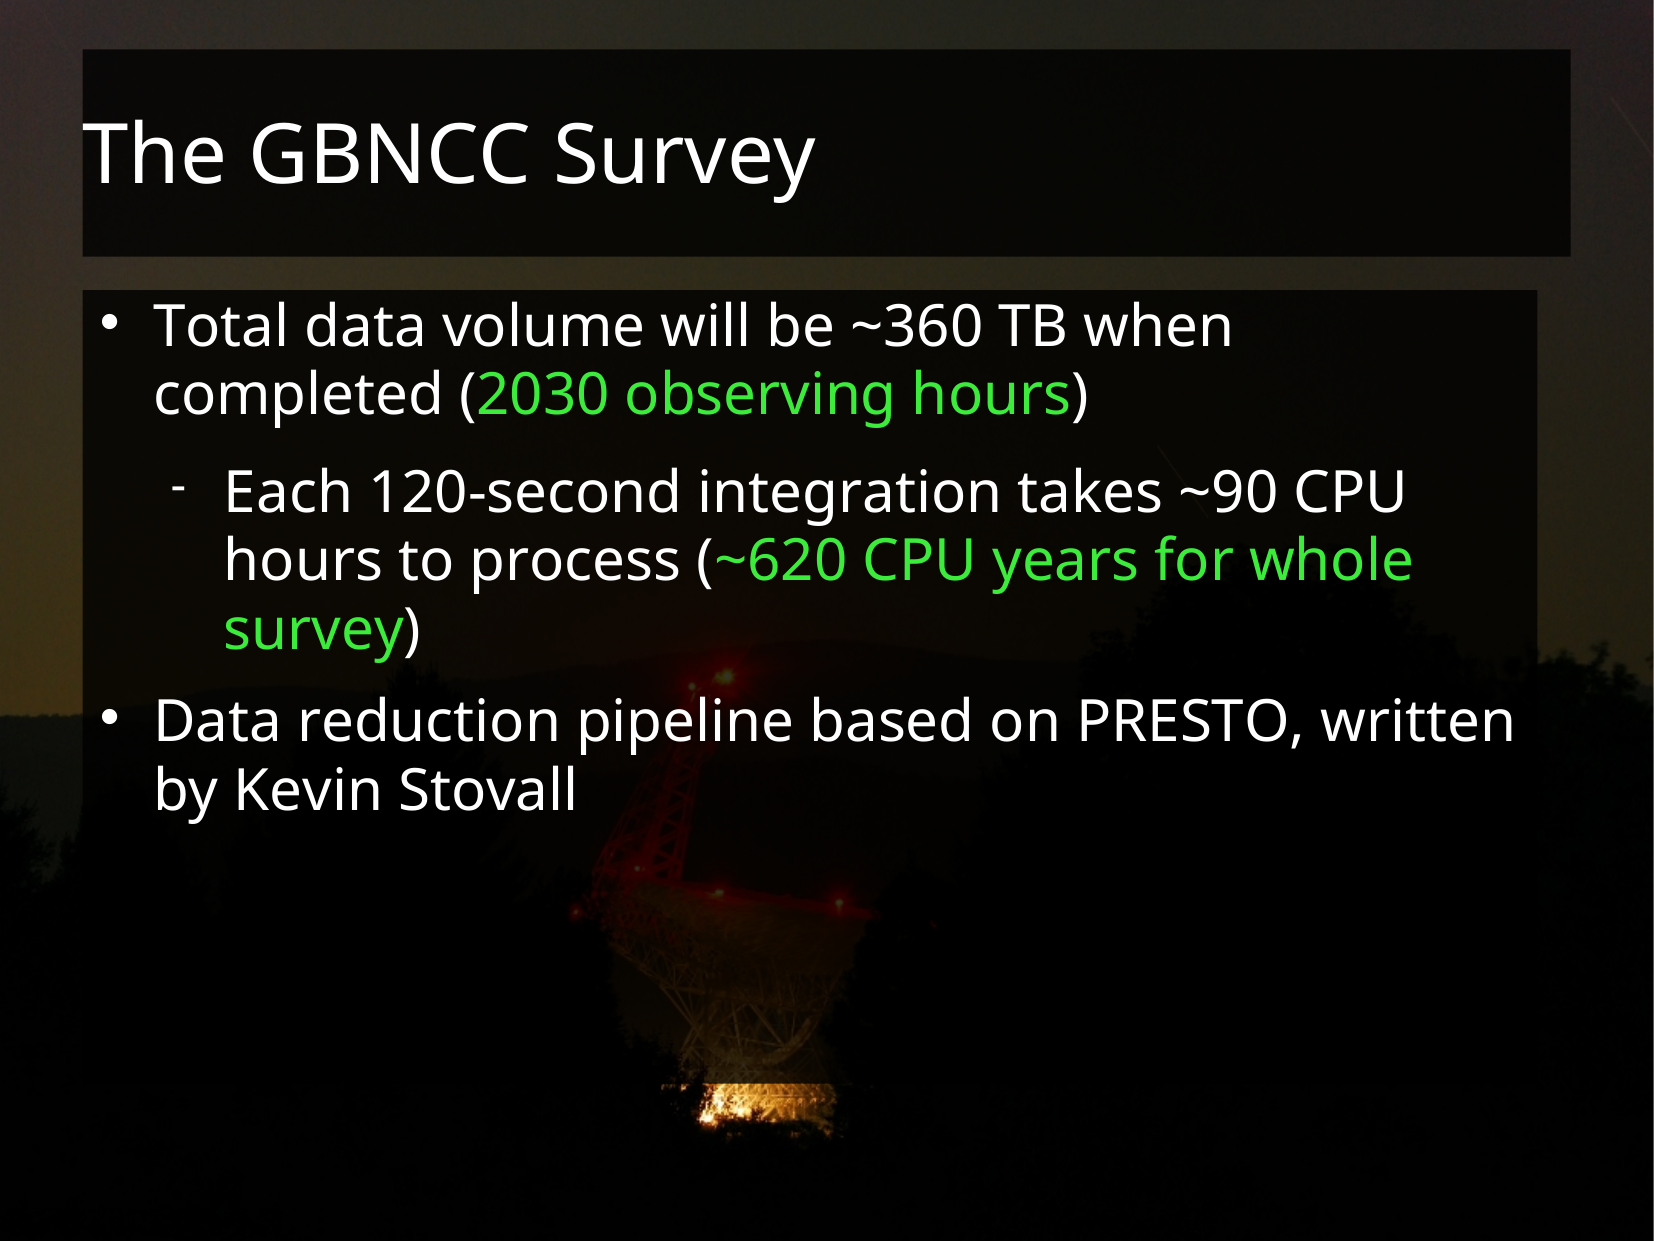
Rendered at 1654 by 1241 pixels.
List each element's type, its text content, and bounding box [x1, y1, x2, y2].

list Total data volume will be ~360 TB when completed (2030 observing hours) Each 120-second integration takes ~90 CPU hours to process (~620 CPU years for whole survey) Data reduction pipeline based on PRESTO, written by Kevin Stovall [82, 290, 1538, 1084]
title The GBNCC Survey [82, 49, 1571, 257]
picture [0, 0, 1654, 1241]
